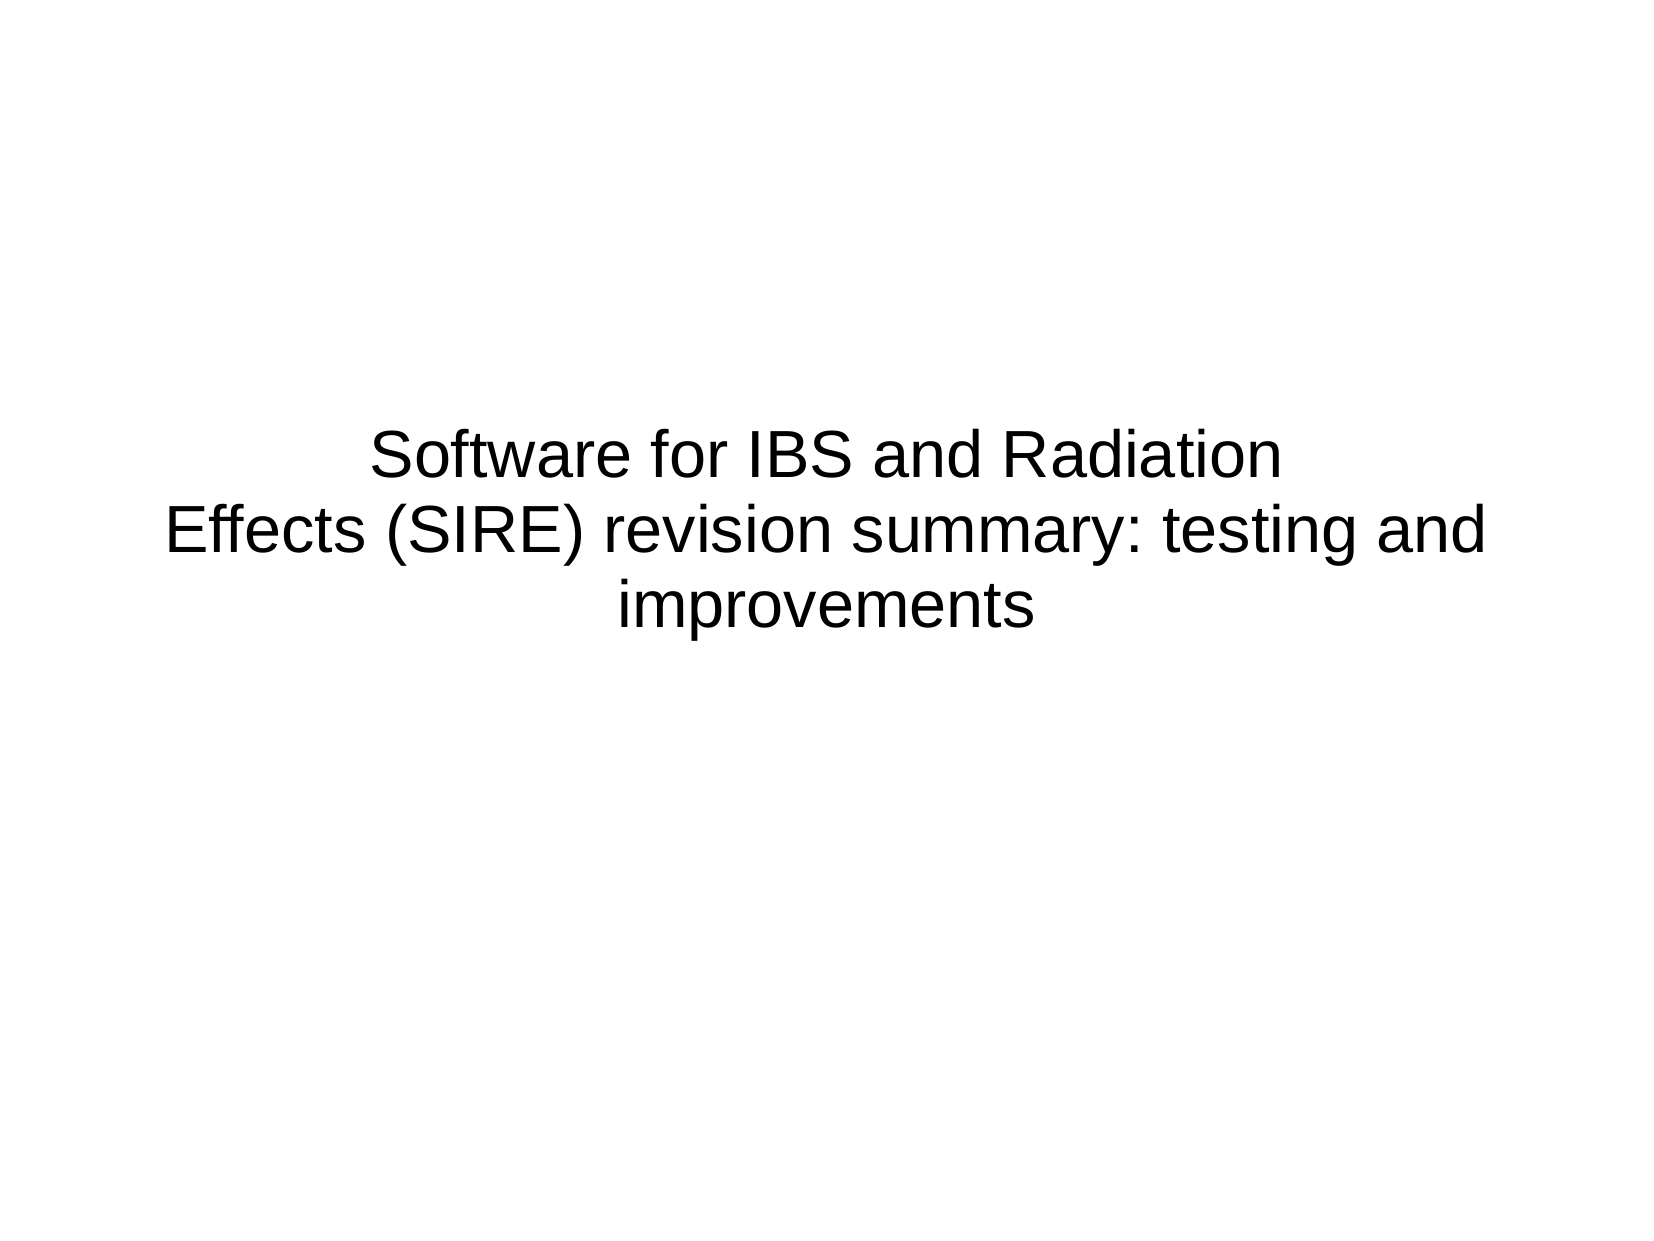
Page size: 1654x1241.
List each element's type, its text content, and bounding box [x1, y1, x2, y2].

subtitle Software for IBS and Radiation Effects (SIRE) revision summary: testing and improvements [82, 49, 1571, 1010]
